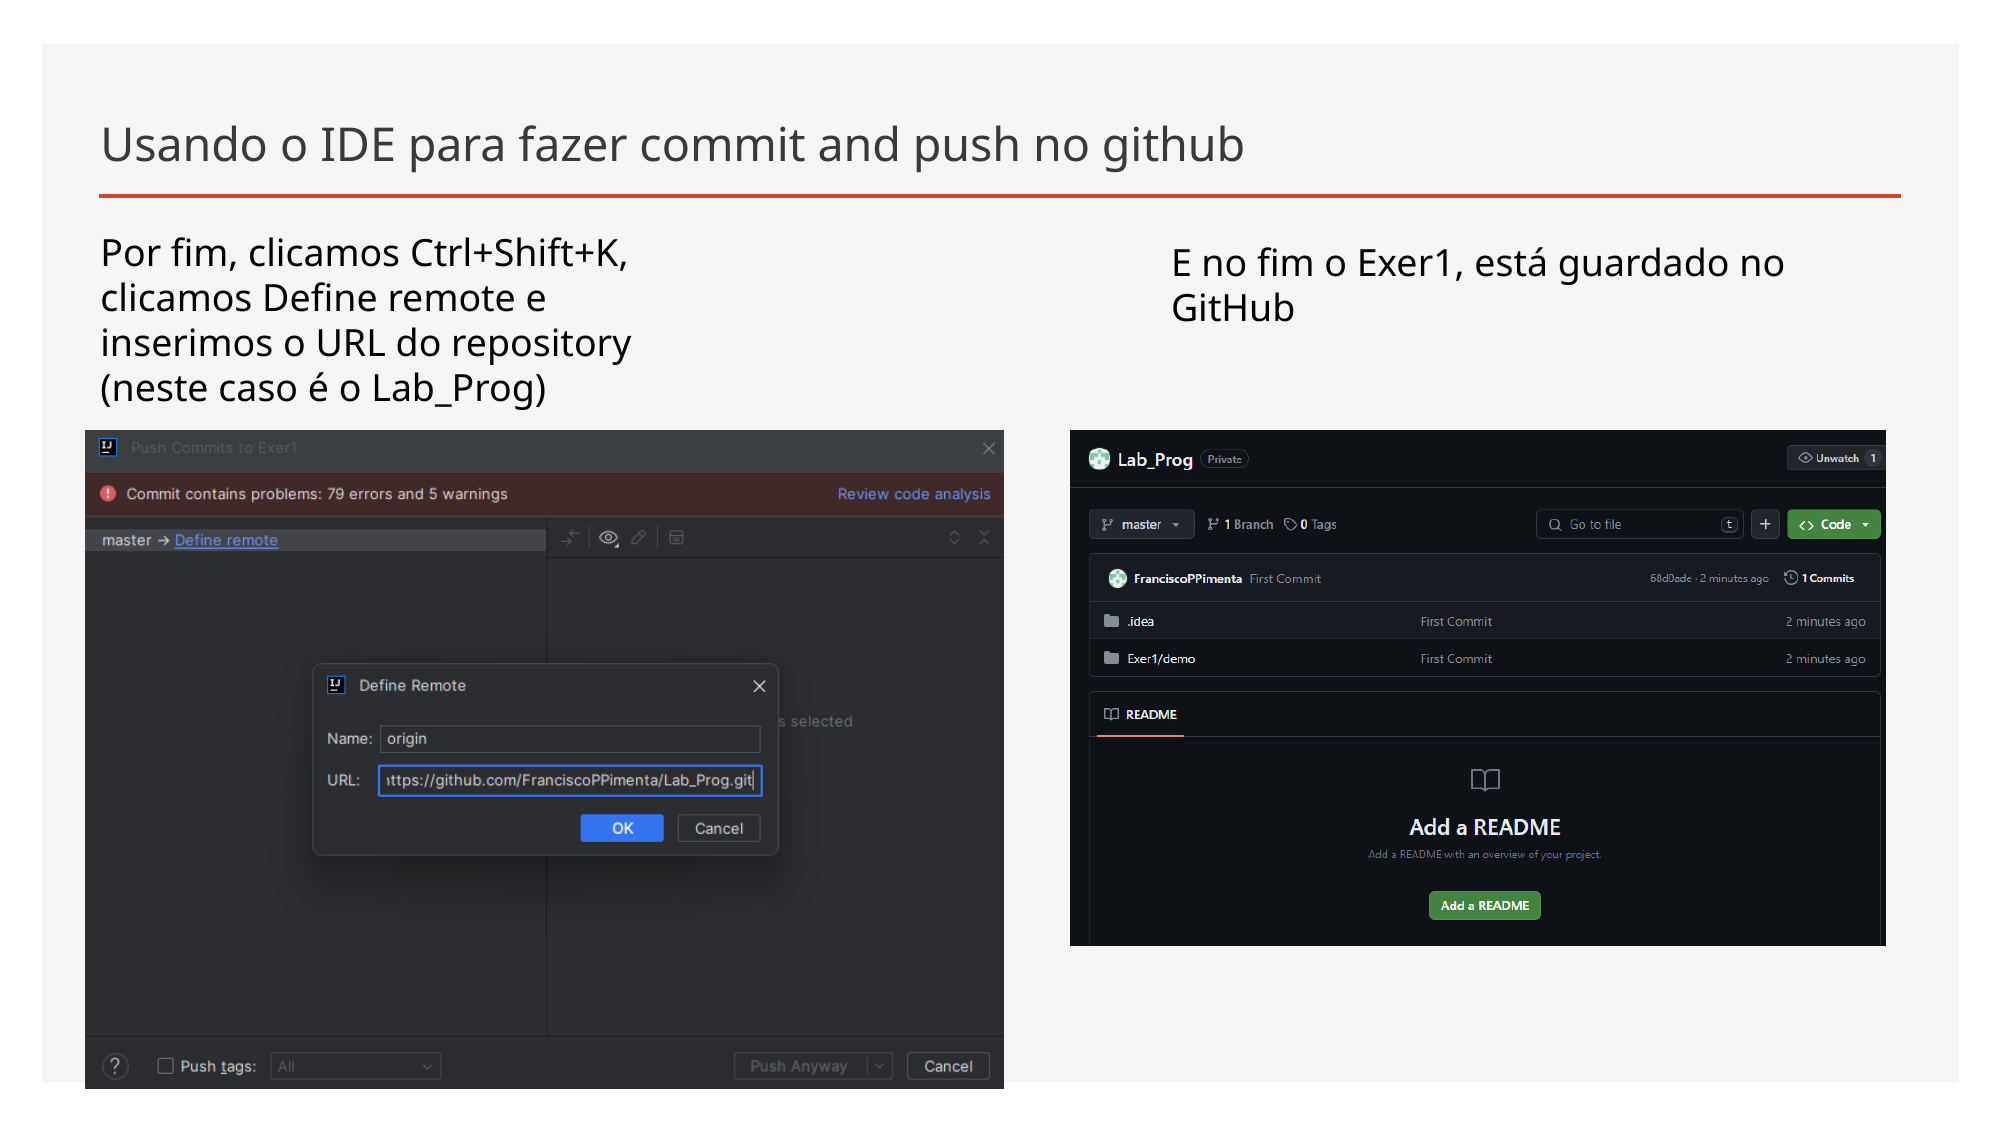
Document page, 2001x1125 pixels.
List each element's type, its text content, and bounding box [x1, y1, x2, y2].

picture [85, 430, 1004, 1089]
text_box E no fim o Exer1, está guardado no GitHub [1155, 231, 1871, 293]
picture [1070, 430, 1886, 946]
text_box Por fim, clicamos Ctrl+Shift+K, clicamos Define remote e inserimos o URL do repository (neste caso é o Lab_Prog) [85, 221, 732, 419]
title Usando o IDE para fazer commit and push no github [85, 73, 1496, 179]
